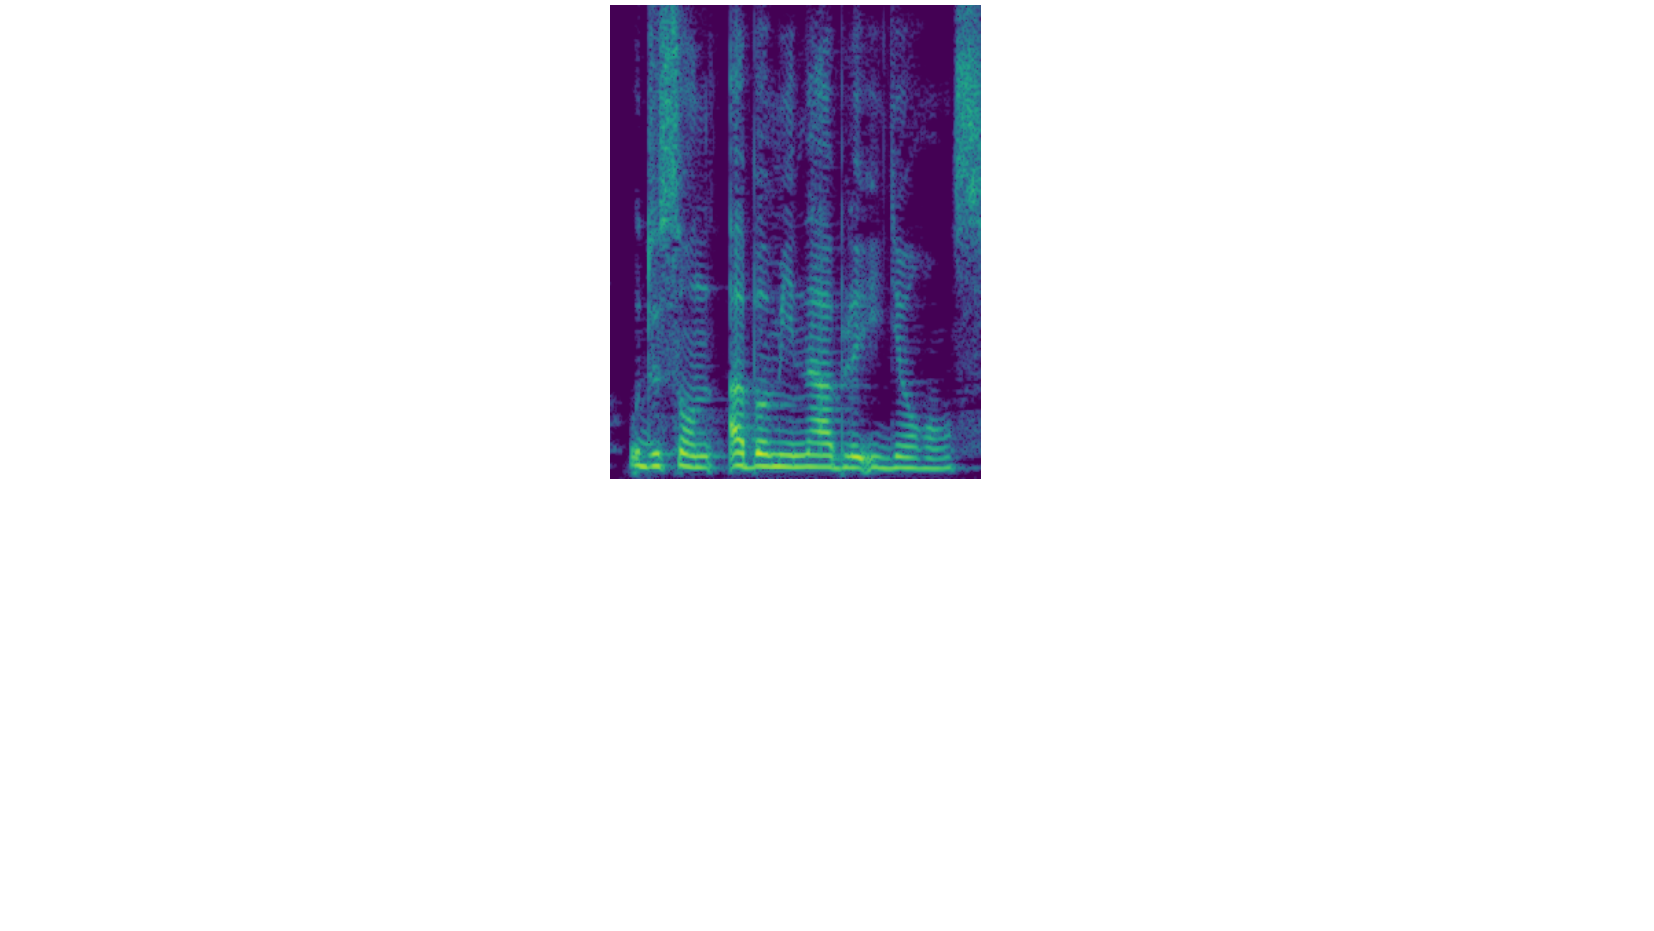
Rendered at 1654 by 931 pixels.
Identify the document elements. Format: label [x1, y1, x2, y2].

picture [610, 5, 981, 479]
